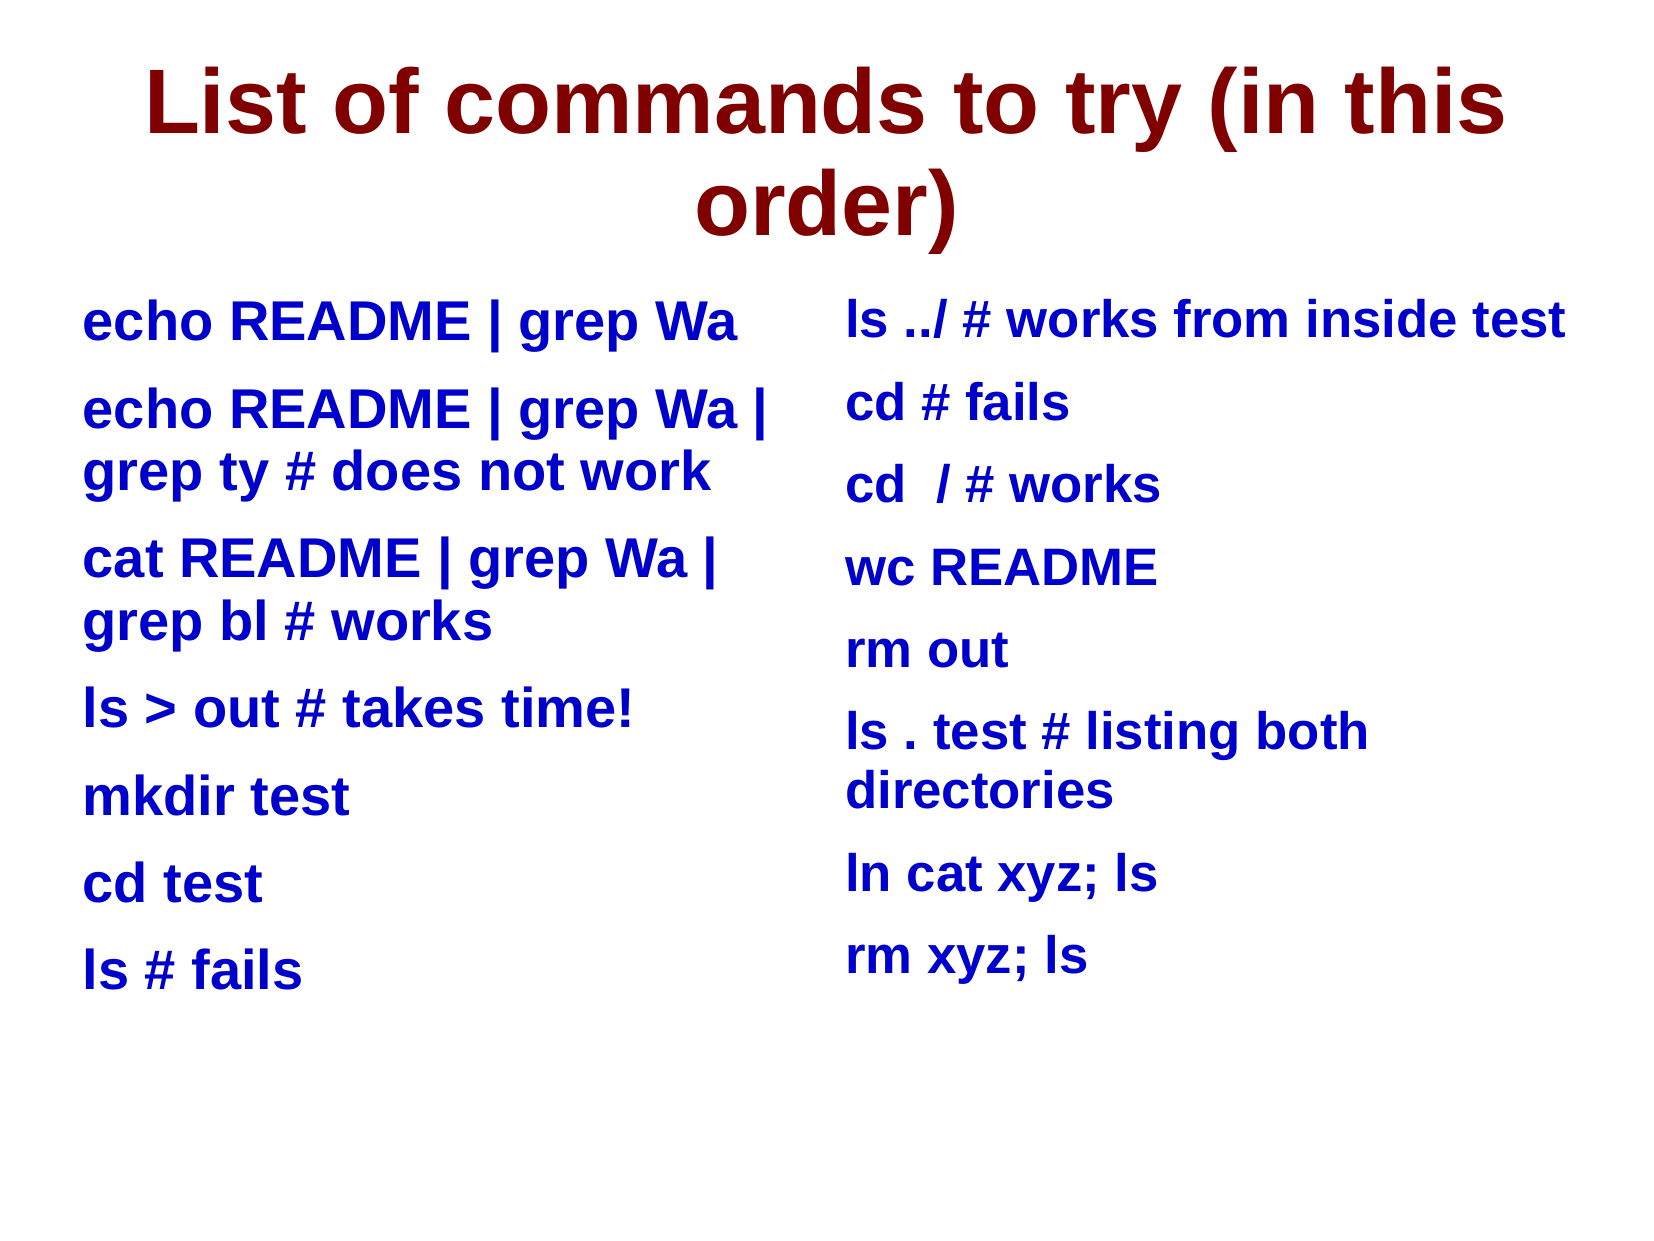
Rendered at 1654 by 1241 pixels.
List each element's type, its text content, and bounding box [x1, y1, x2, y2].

title List of commands to try (in this order) [82, 16, 1571, 290]
list echo README | grep Wa echo README | grep Wa | grep ty # does not work cat README | grep Wa | grep bl # works ls > out # takes time! mkdir test cd test ls # fails [82, 290, 809, 1010]
list ls ../ # works from inside test cd # fails cd / # works wc README rm out ls . test # listing both directories ln cat xyz; ls rm xyz; ls [845, 290, 1572, 1010]
